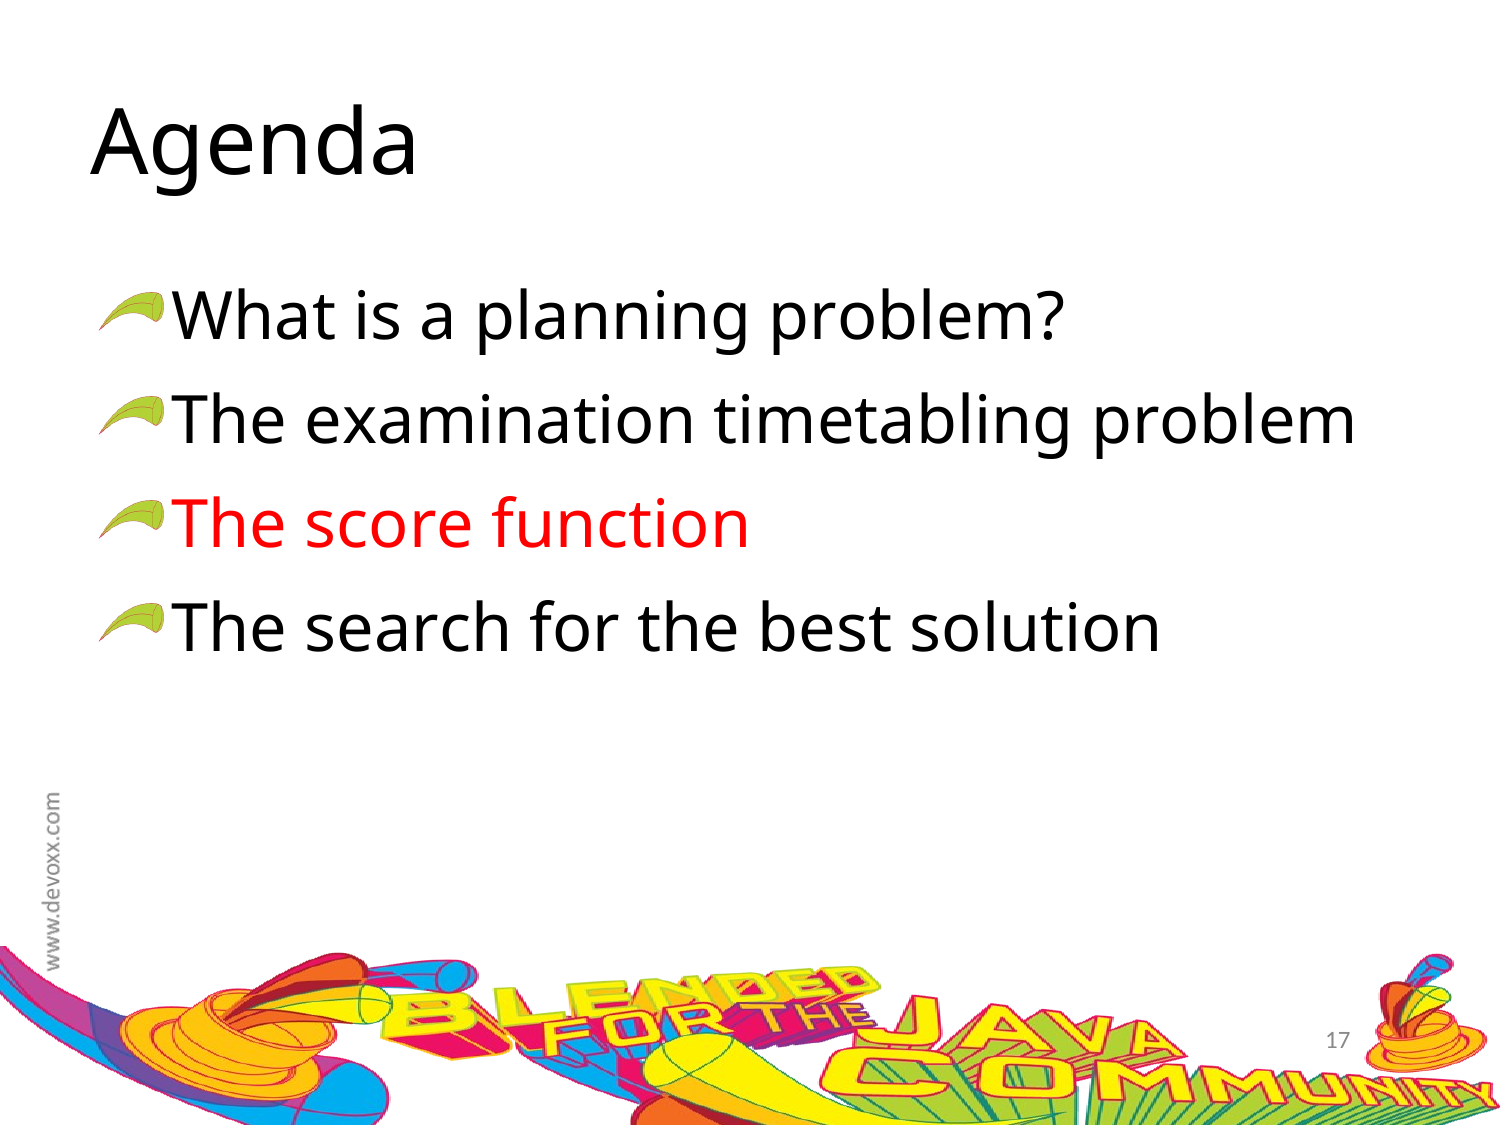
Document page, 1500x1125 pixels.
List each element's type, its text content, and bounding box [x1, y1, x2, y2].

title Agenda [75, 45, 1426, 233]
list What is a planning problem? The examination timetabling problem The score function The search for the best solution [75, 262, 1426, 718]
picture [0, 757, 1500, 1125]
